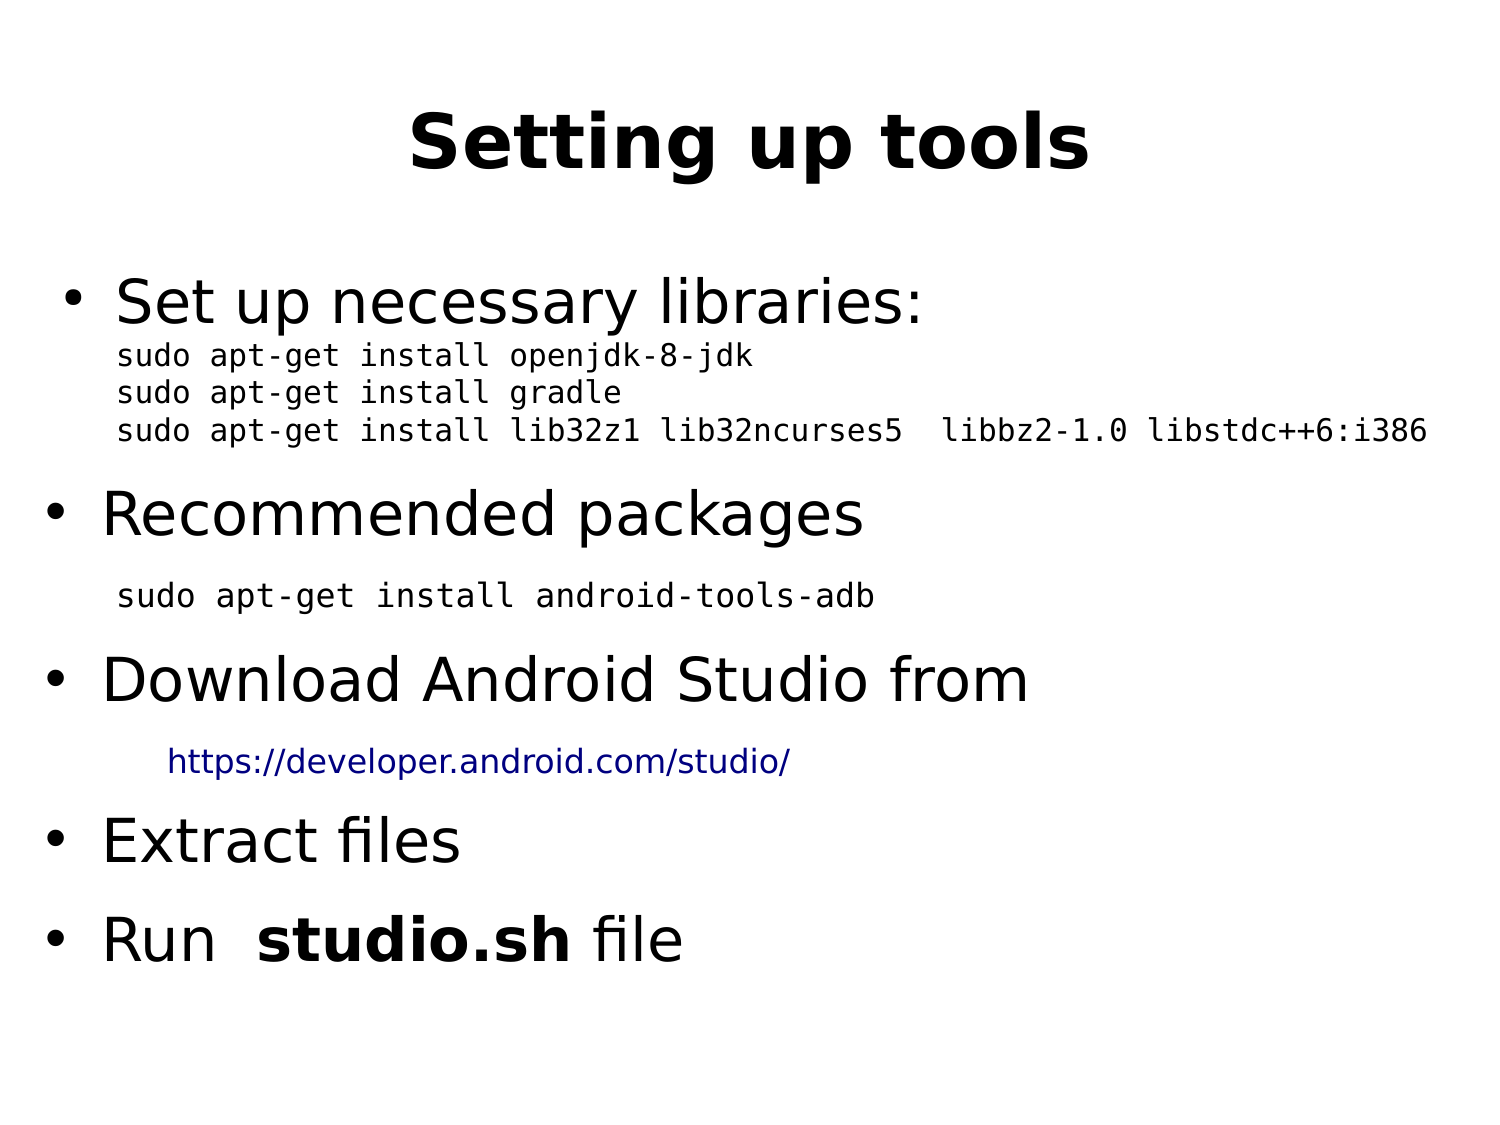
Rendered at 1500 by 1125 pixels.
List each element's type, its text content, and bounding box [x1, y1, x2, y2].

list Set up necessary libraries: sudo apt-get install openjdk-8-jdk sudo apt-get install gradle sudo apt-get install lib32z1 lib32ncurses5 libbz2-1.0 libstdc++6:i386 Recommended packages sudo apt-get install android-tools-adb Download Android Studio from https://developer.android.com/studio/ Extract files Run studio.sh file [45, 262, 1500, 1105]
title Setting up tools [75, 45, 1426, 233]
